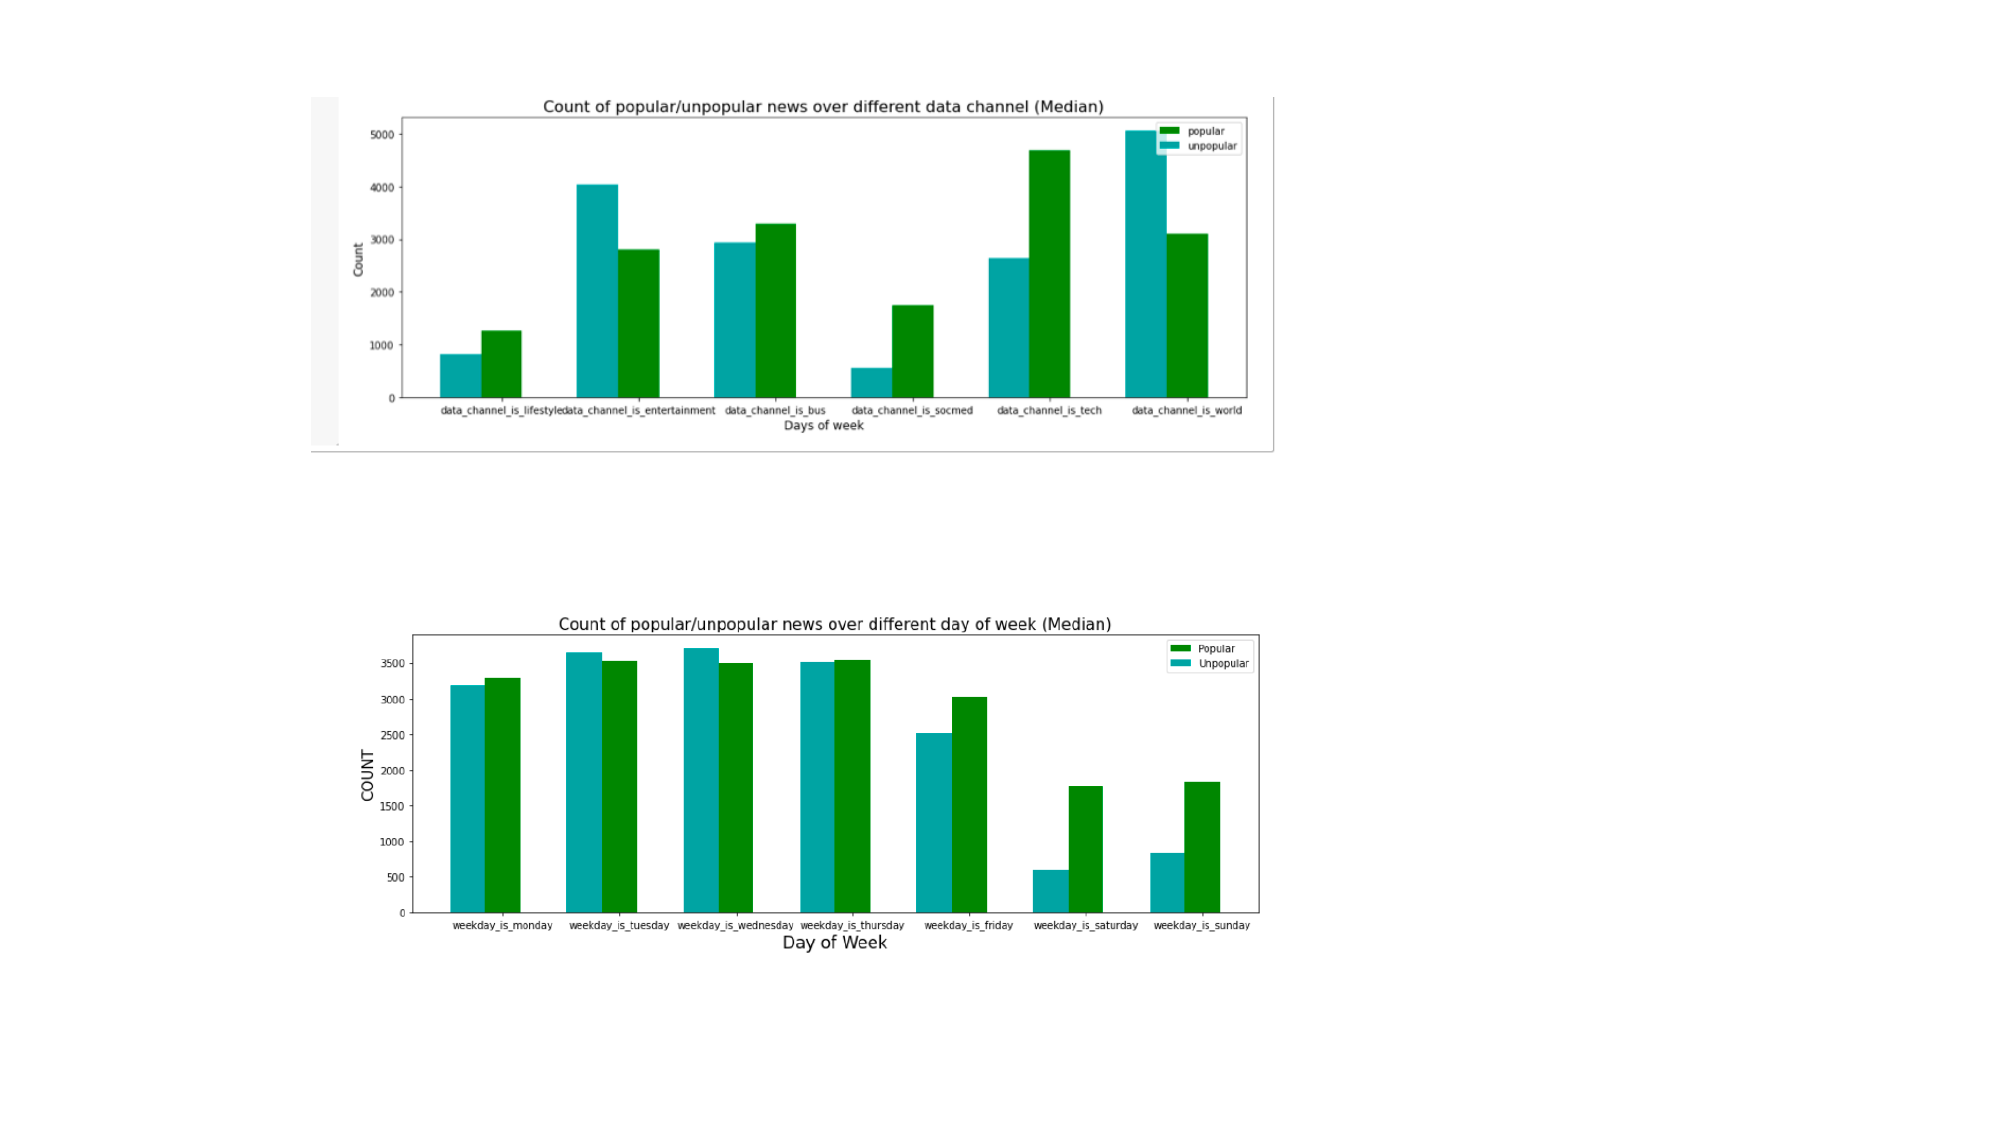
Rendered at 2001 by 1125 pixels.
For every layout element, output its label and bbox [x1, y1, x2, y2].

picture [311, 97, 1287, 479]
picture [311, 617, 1287, 958]
